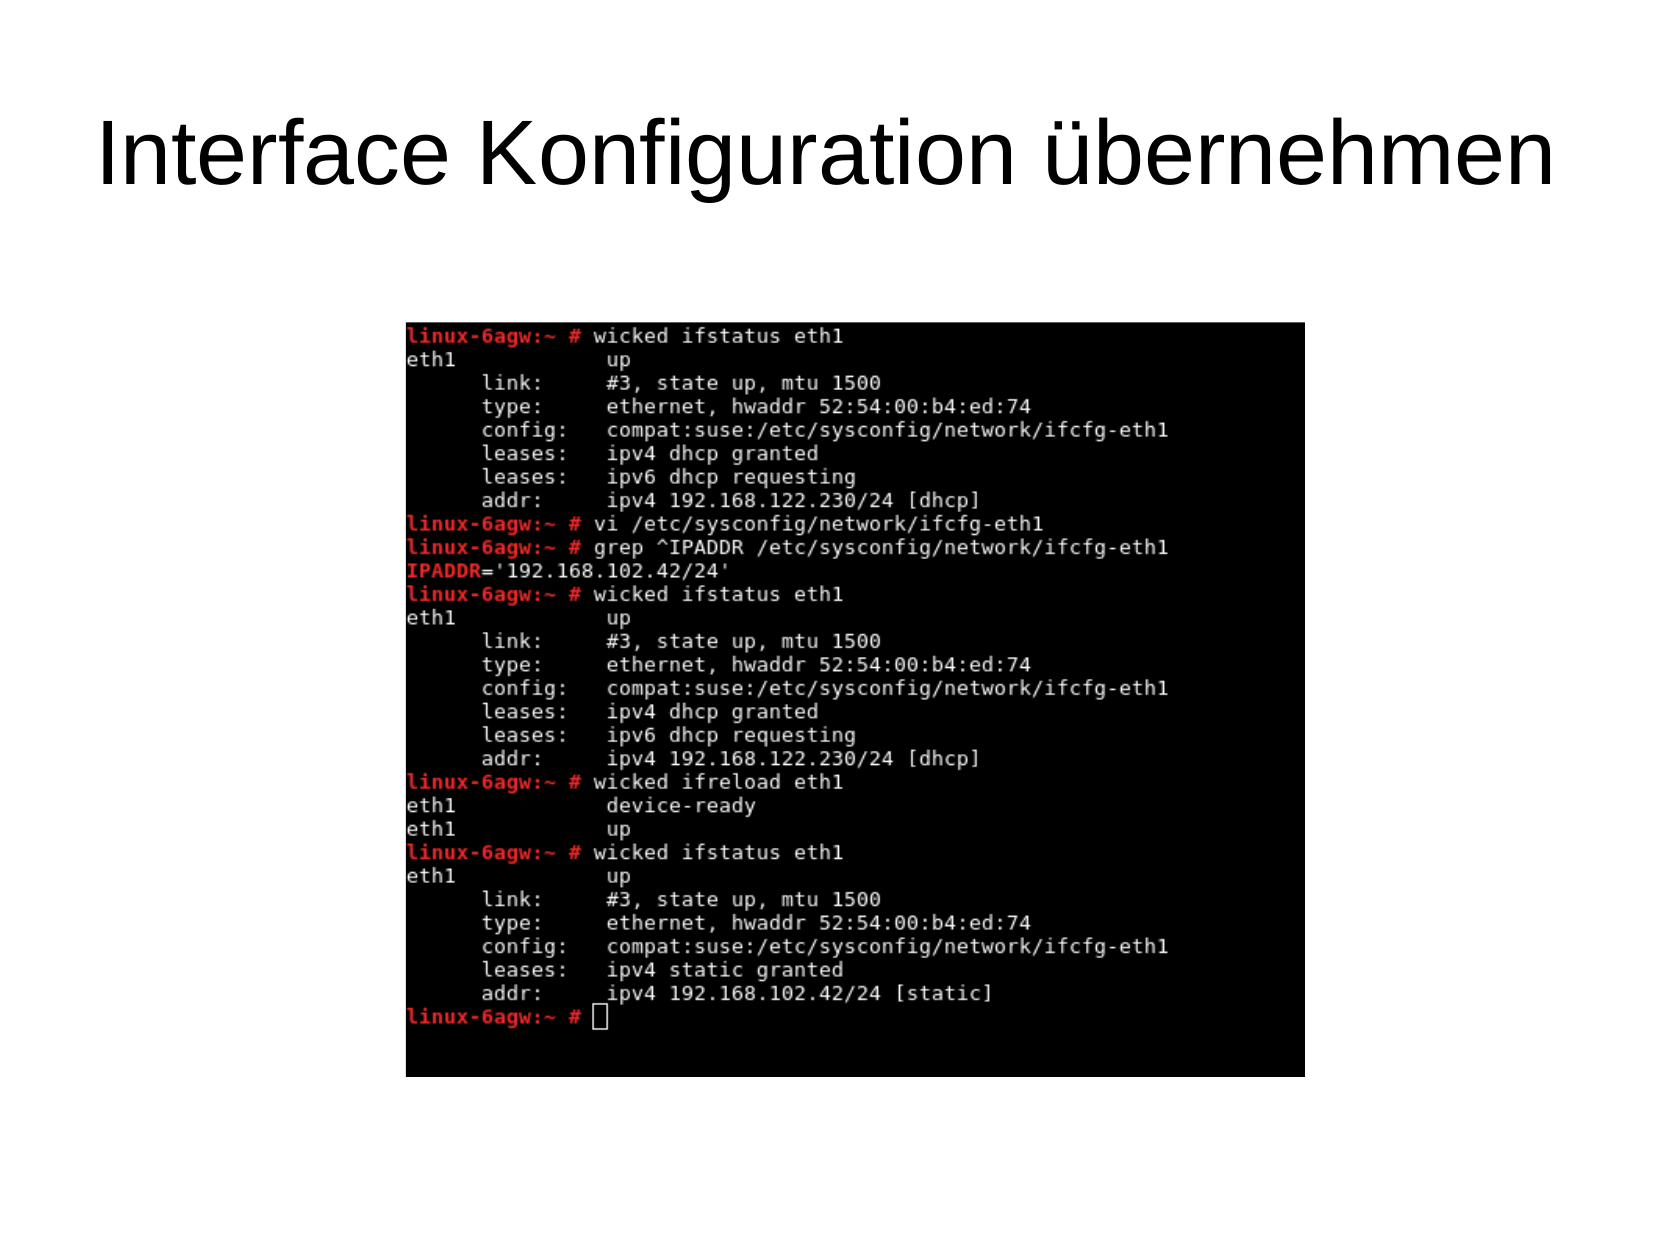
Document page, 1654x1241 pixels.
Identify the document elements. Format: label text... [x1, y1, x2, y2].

picture [405, 322, 1306, 1077]
title Interface Konfiguration übernehmen [82, 49, 1571, 257]
